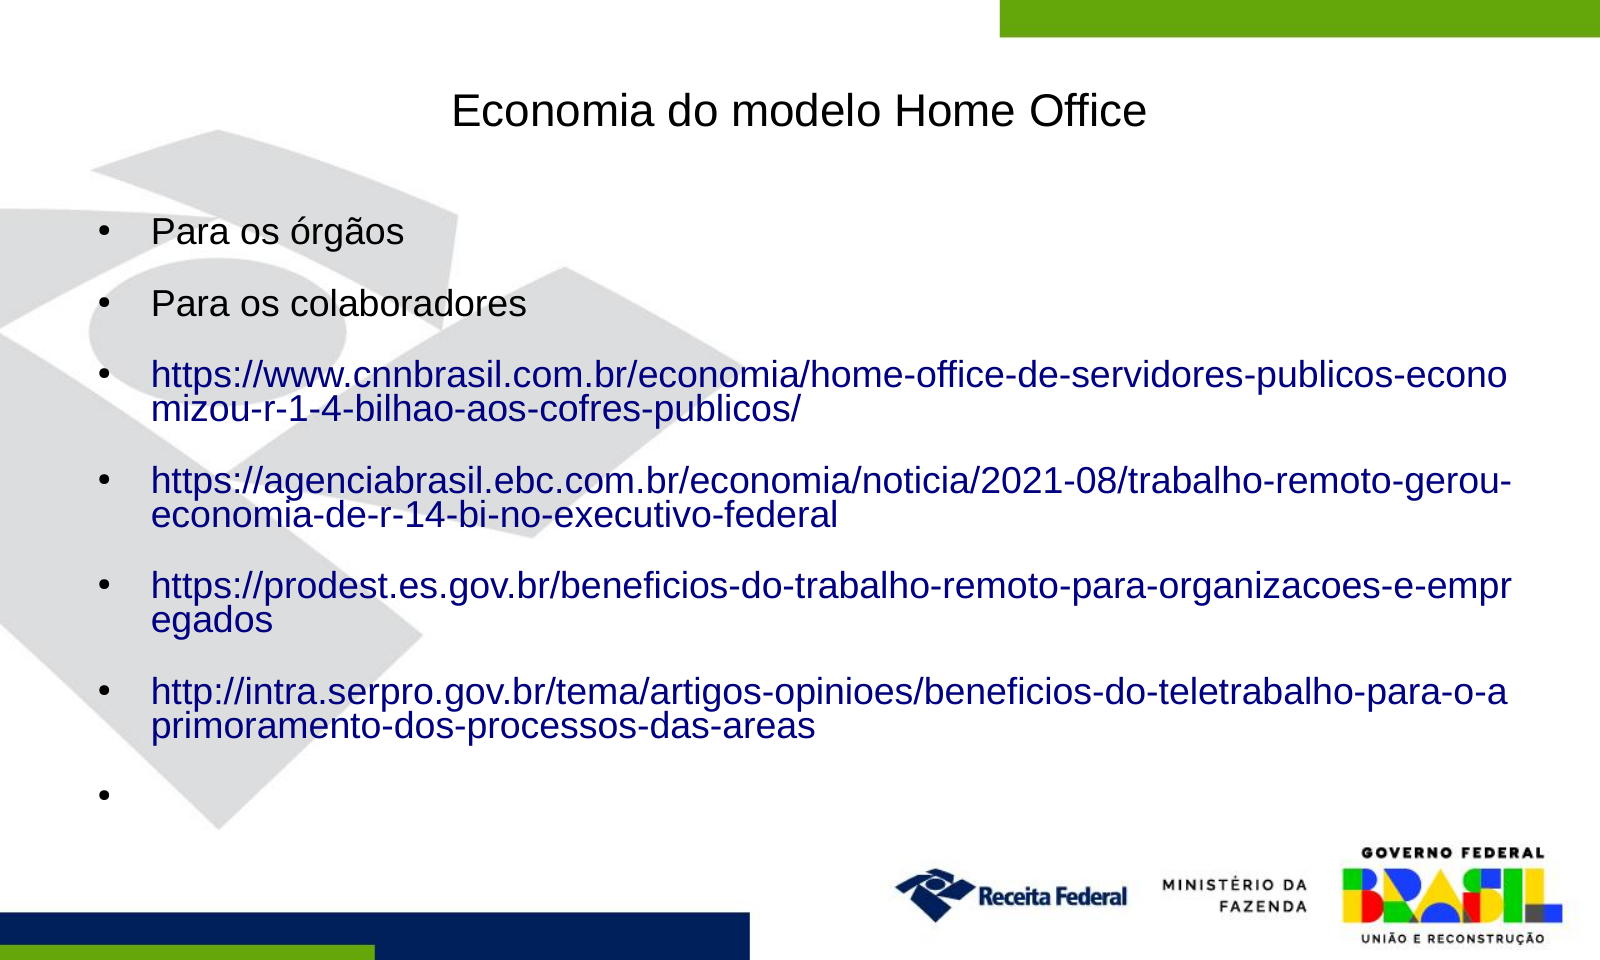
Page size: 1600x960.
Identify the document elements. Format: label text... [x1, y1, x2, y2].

picture [0, 0, 1600, 960]
title Economia do modelo Home Office [79, 35, 1520, 187]
list Para os órgãos Para os colaboradores https://www.cnnbrasil.com.br/economia/home-office-de-servidores-publicos-economizou-r-1-4-bilhao-aos-cofres-publicos/ https://agenciabrasil.ebc.com.br/economia/noticia/2021-08/trabalho-remoto-gerou-economia-de-r-14-bi-no-executivo-federal https://prodest.es.gov.br/beneficios-do-trabalho-remoto-para-organizacoes-e-empregados http://intra.serpro.gov.br/tema/artigos-opinioes/beneficios-do-teletrabalho-para-o-aprimoramento-dos-processos-das-areas [79, 210, 1520, 734]
